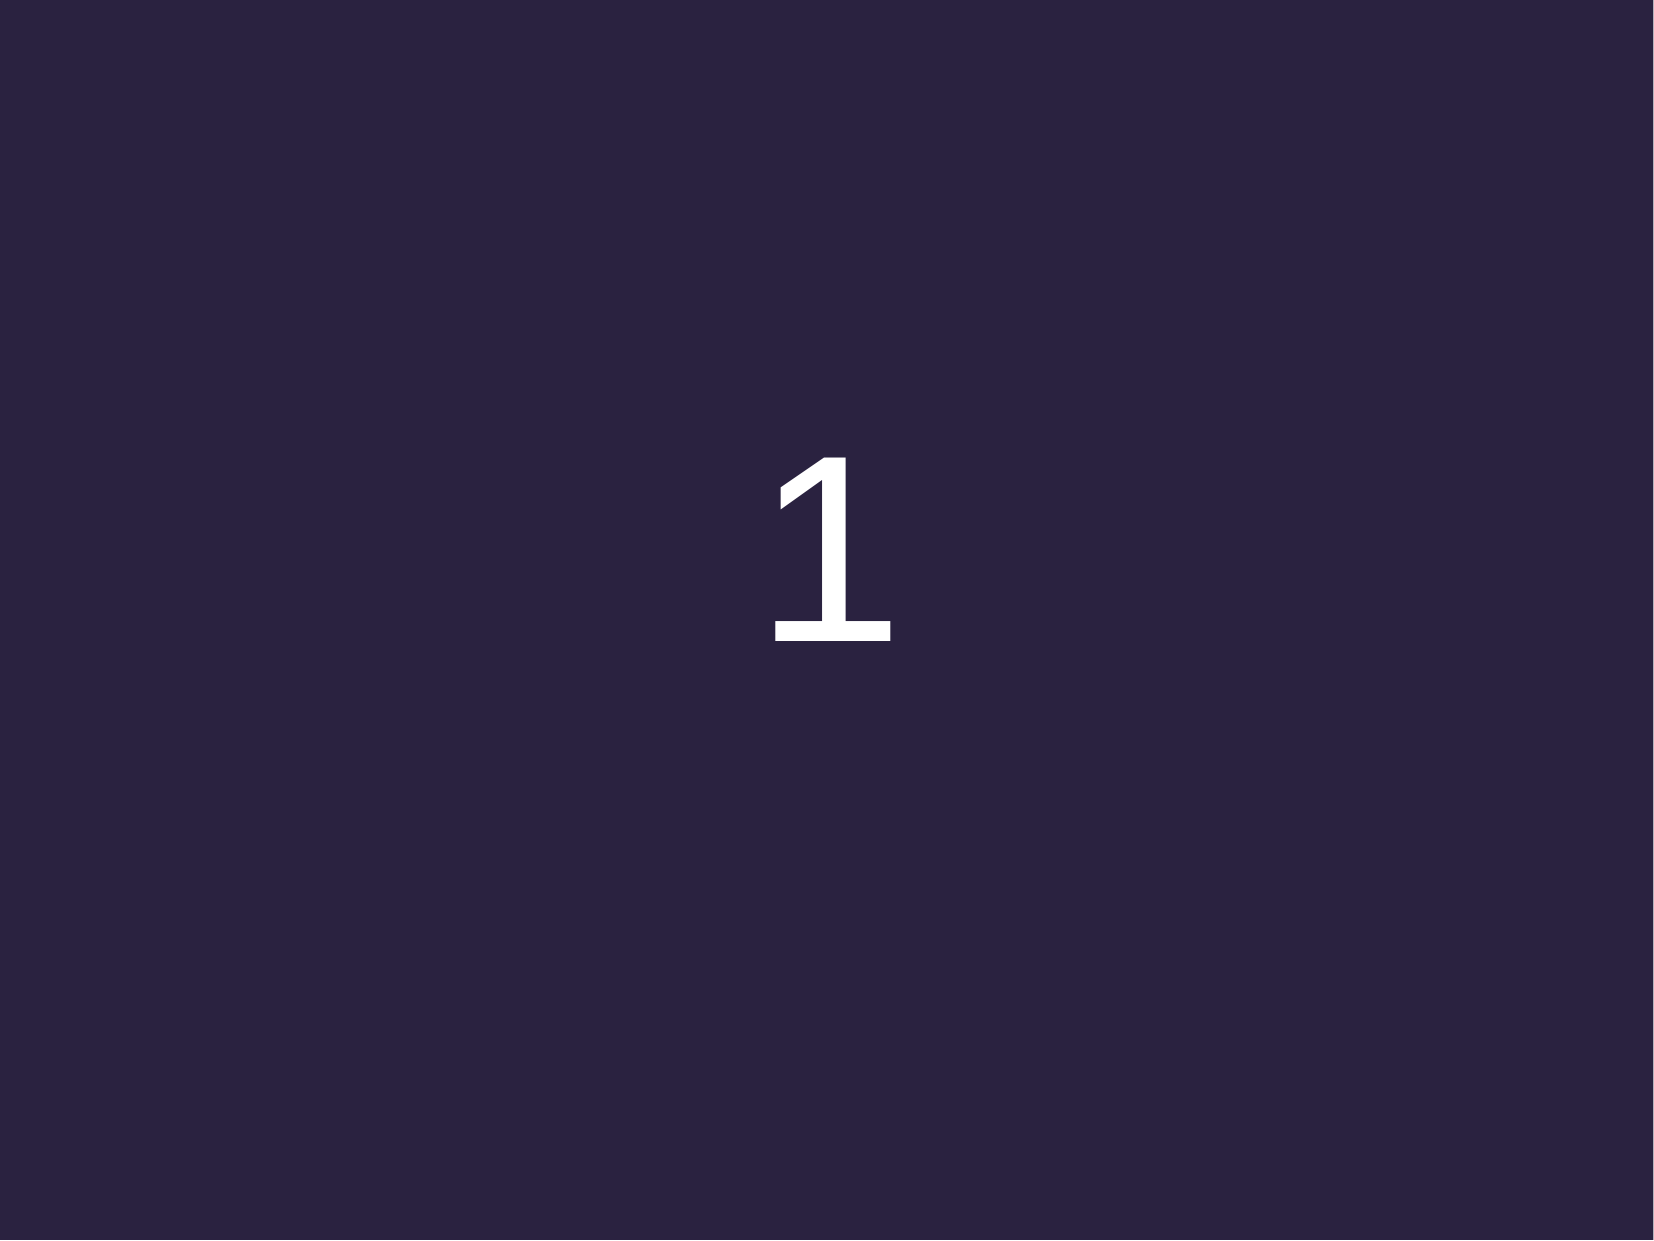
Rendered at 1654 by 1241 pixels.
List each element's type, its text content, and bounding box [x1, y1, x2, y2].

title 1 [2, 312, 1654, 785]
